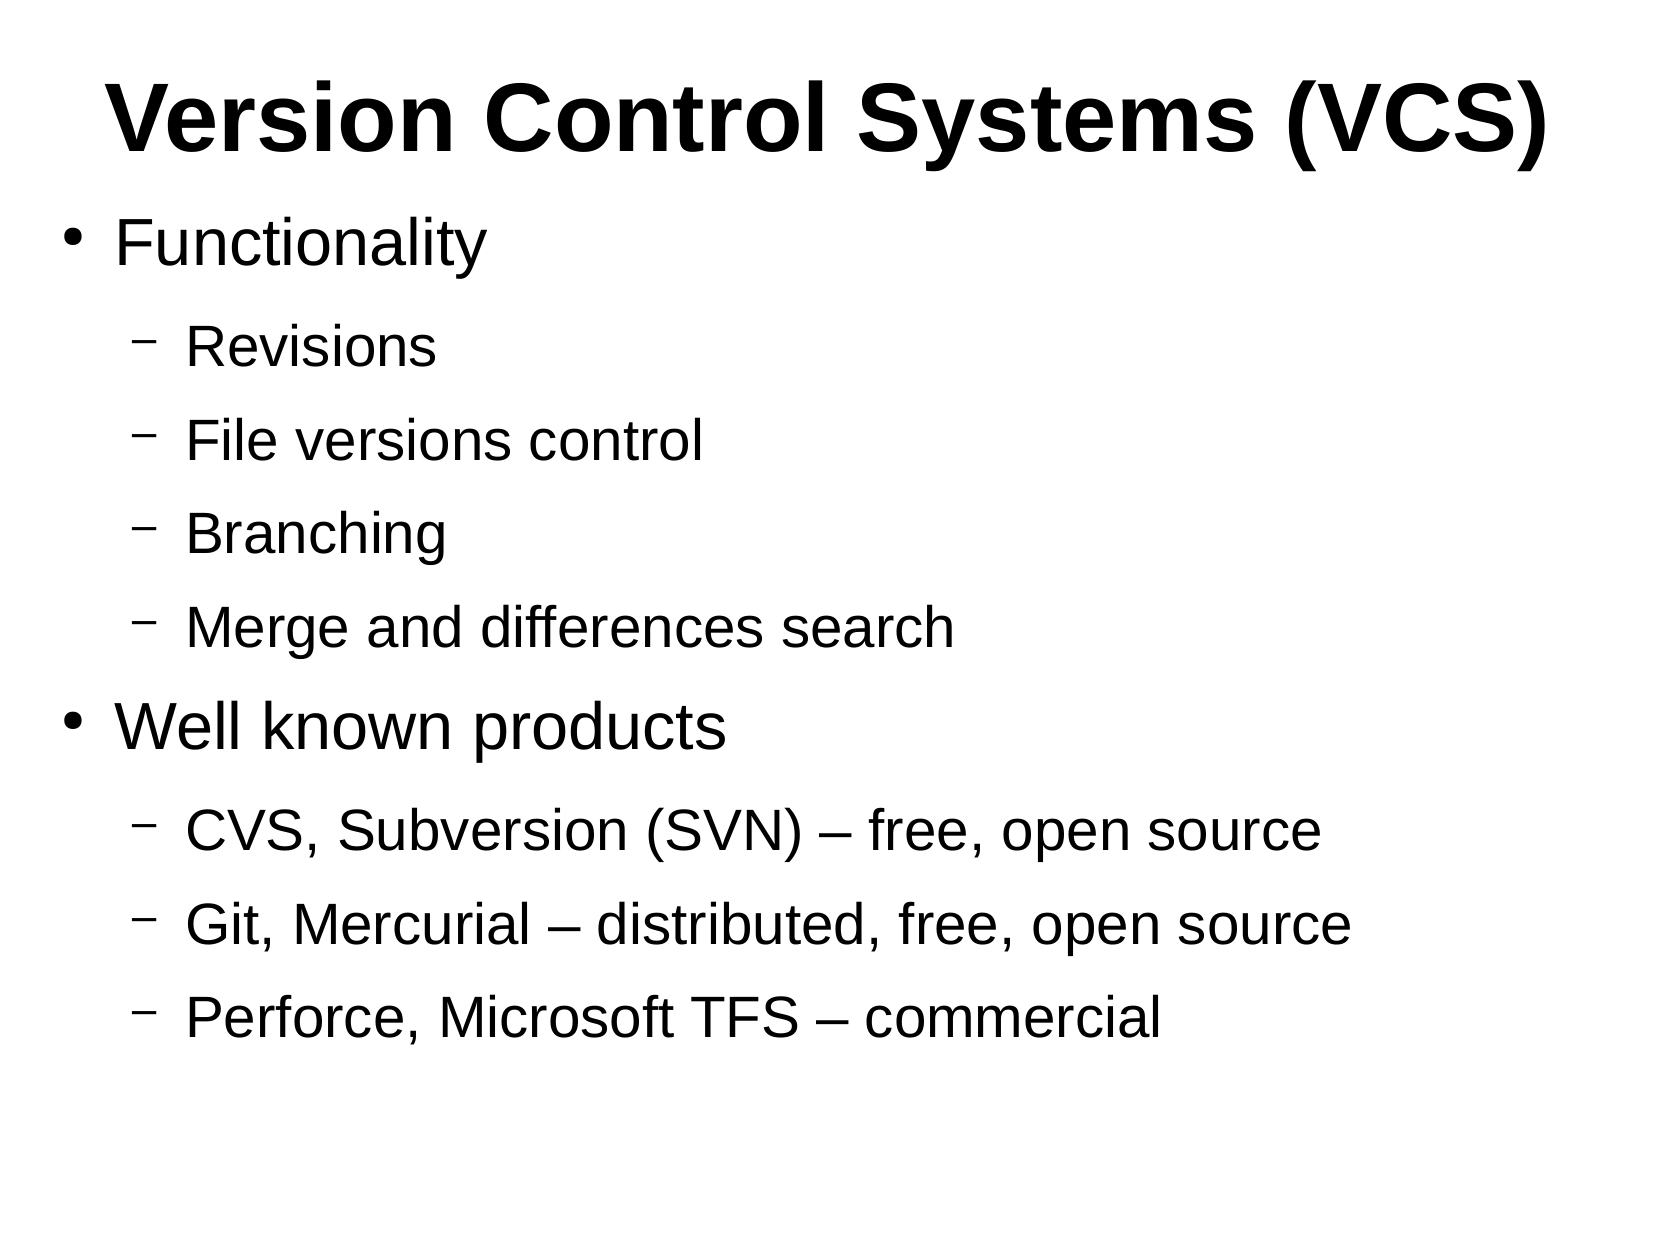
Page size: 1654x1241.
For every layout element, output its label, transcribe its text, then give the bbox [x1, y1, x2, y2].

list Functionality Revisions File versions control Branching Merge and differences search Well known products CVS, Subversion (SVN) – free, open source Git, Mercurial – distributed, free, open source Perforce, Microsoft TFS – commercial [25, 192, 1628, 1201]
title Version Control Systems (VCS) [61, 11, 1595, 213]
